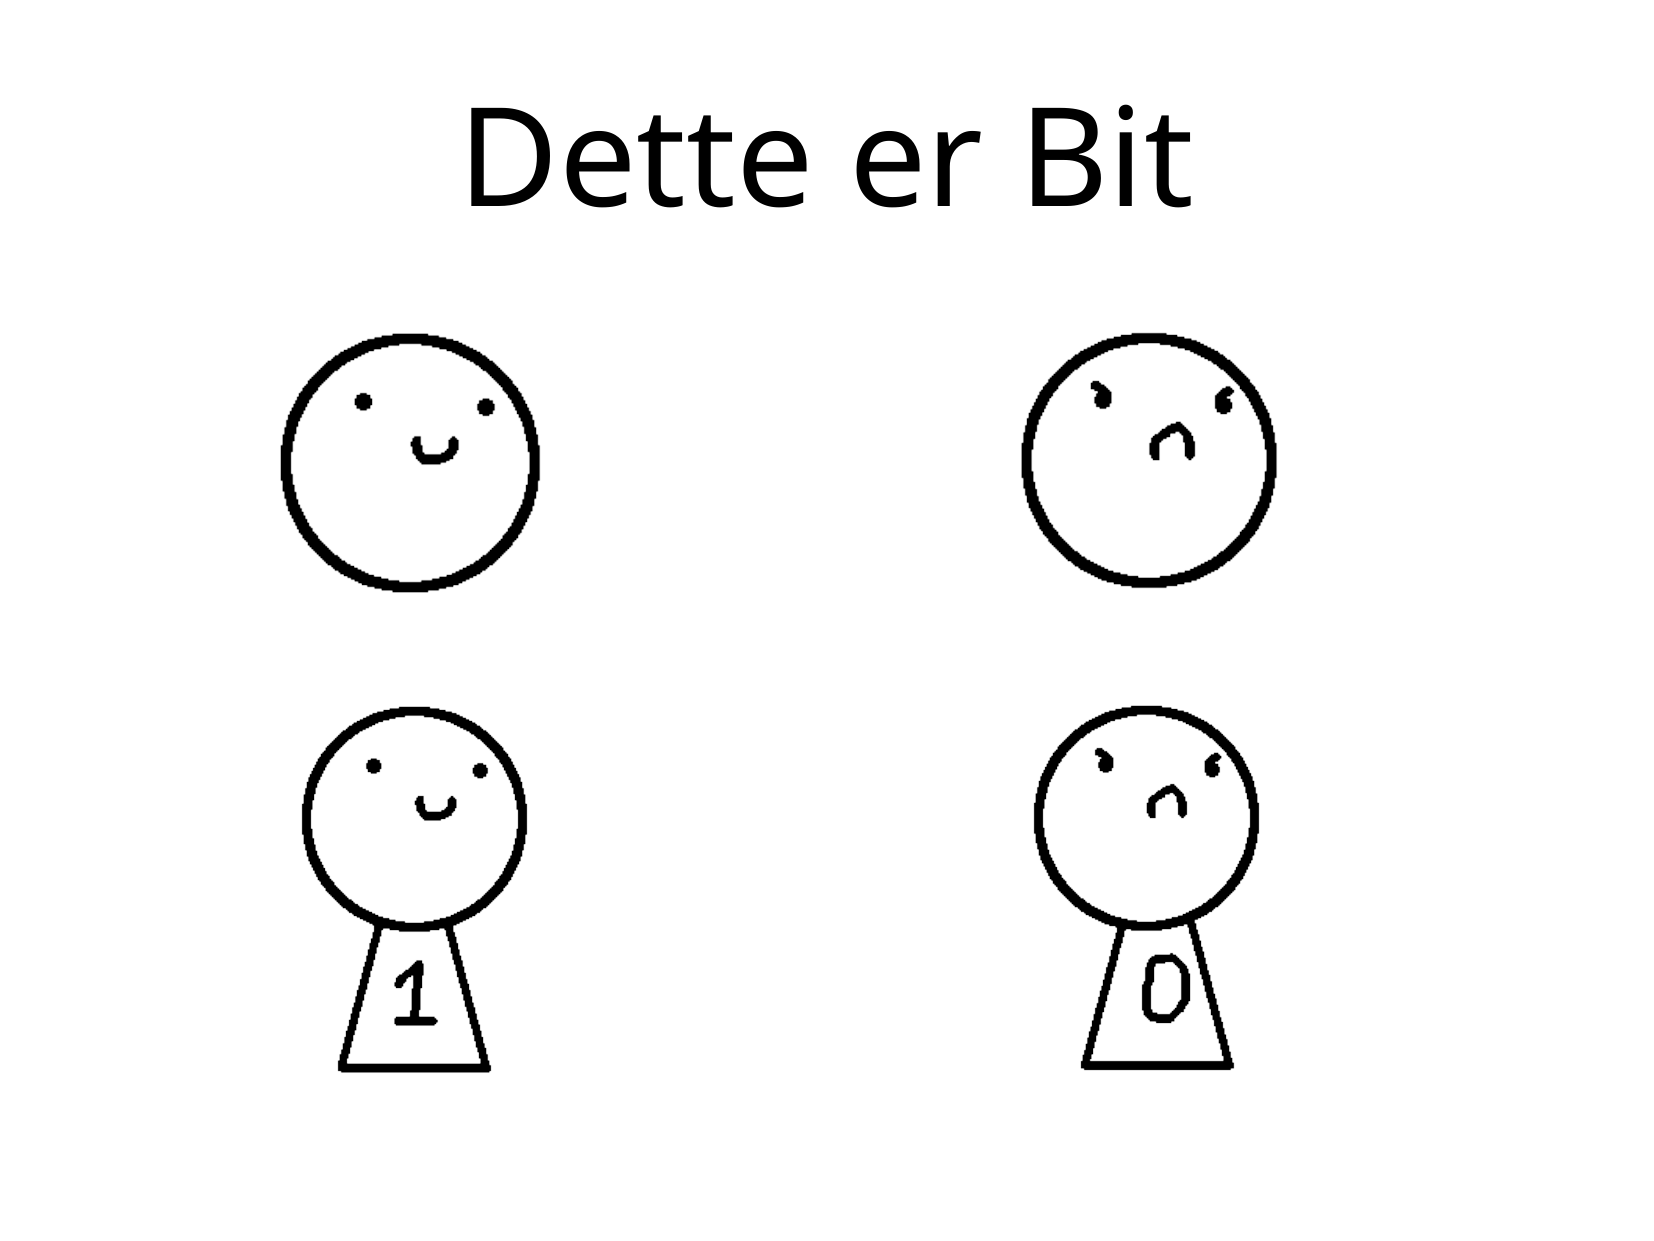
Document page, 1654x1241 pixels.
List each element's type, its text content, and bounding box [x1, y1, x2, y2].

title Dette er Bit [82, 49, 1571, 257]
picture [70, 296, 791, 1241]
picture [814, 296, 1524, 1241]
